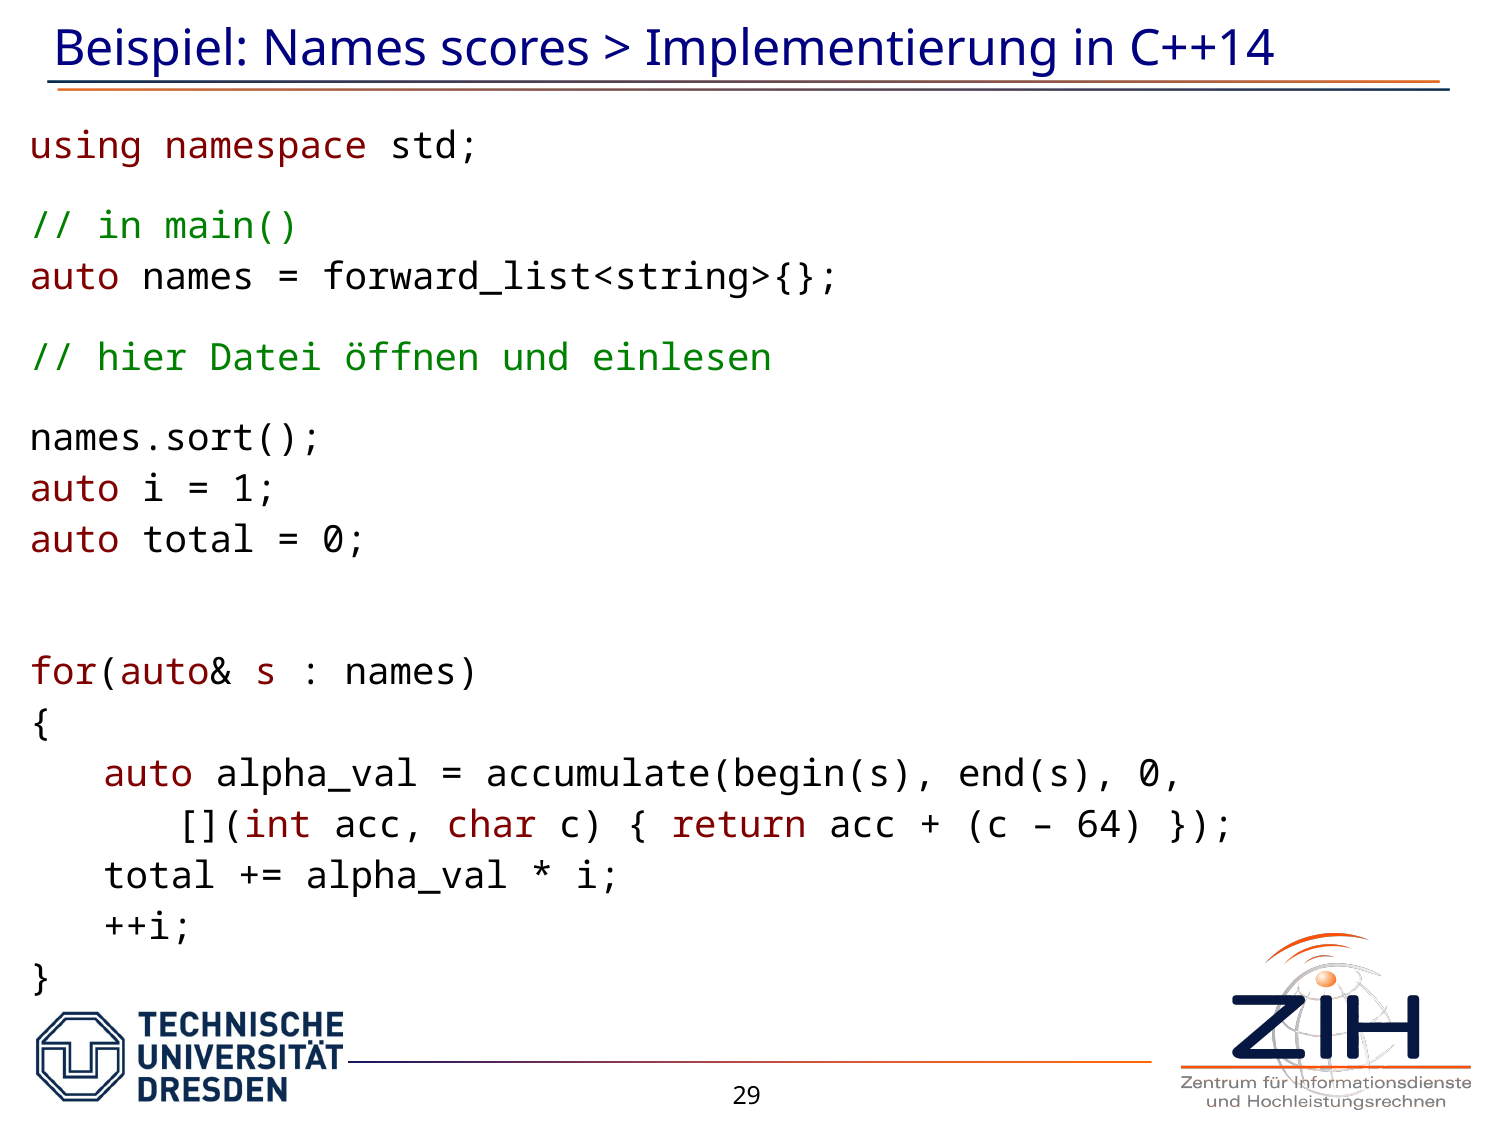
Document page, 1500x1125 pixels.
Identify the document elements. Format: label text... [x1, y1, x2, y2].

picture [1181, 933, 1471, 1110]
picture [35, 1011, 343, 1102]
picture [47, 80, 1450, 91]
title Beispiel: Names scores > Implementierung in C++14 [53, 12, 1453, 81]
list using namespace std; // in main() auto names = forward_list<string>{}; // hier Datei öffnen und einlesen names.sort(); auto i = 1; auto total = 0; for(auto& s : names) { auto alpha_val = accumulate(begin(s), end(s), 0, [](int acc, char c) { return acc + (c – 64) }); total += alpha_val * i; ++i; } [29, 118, 1418, 799]
